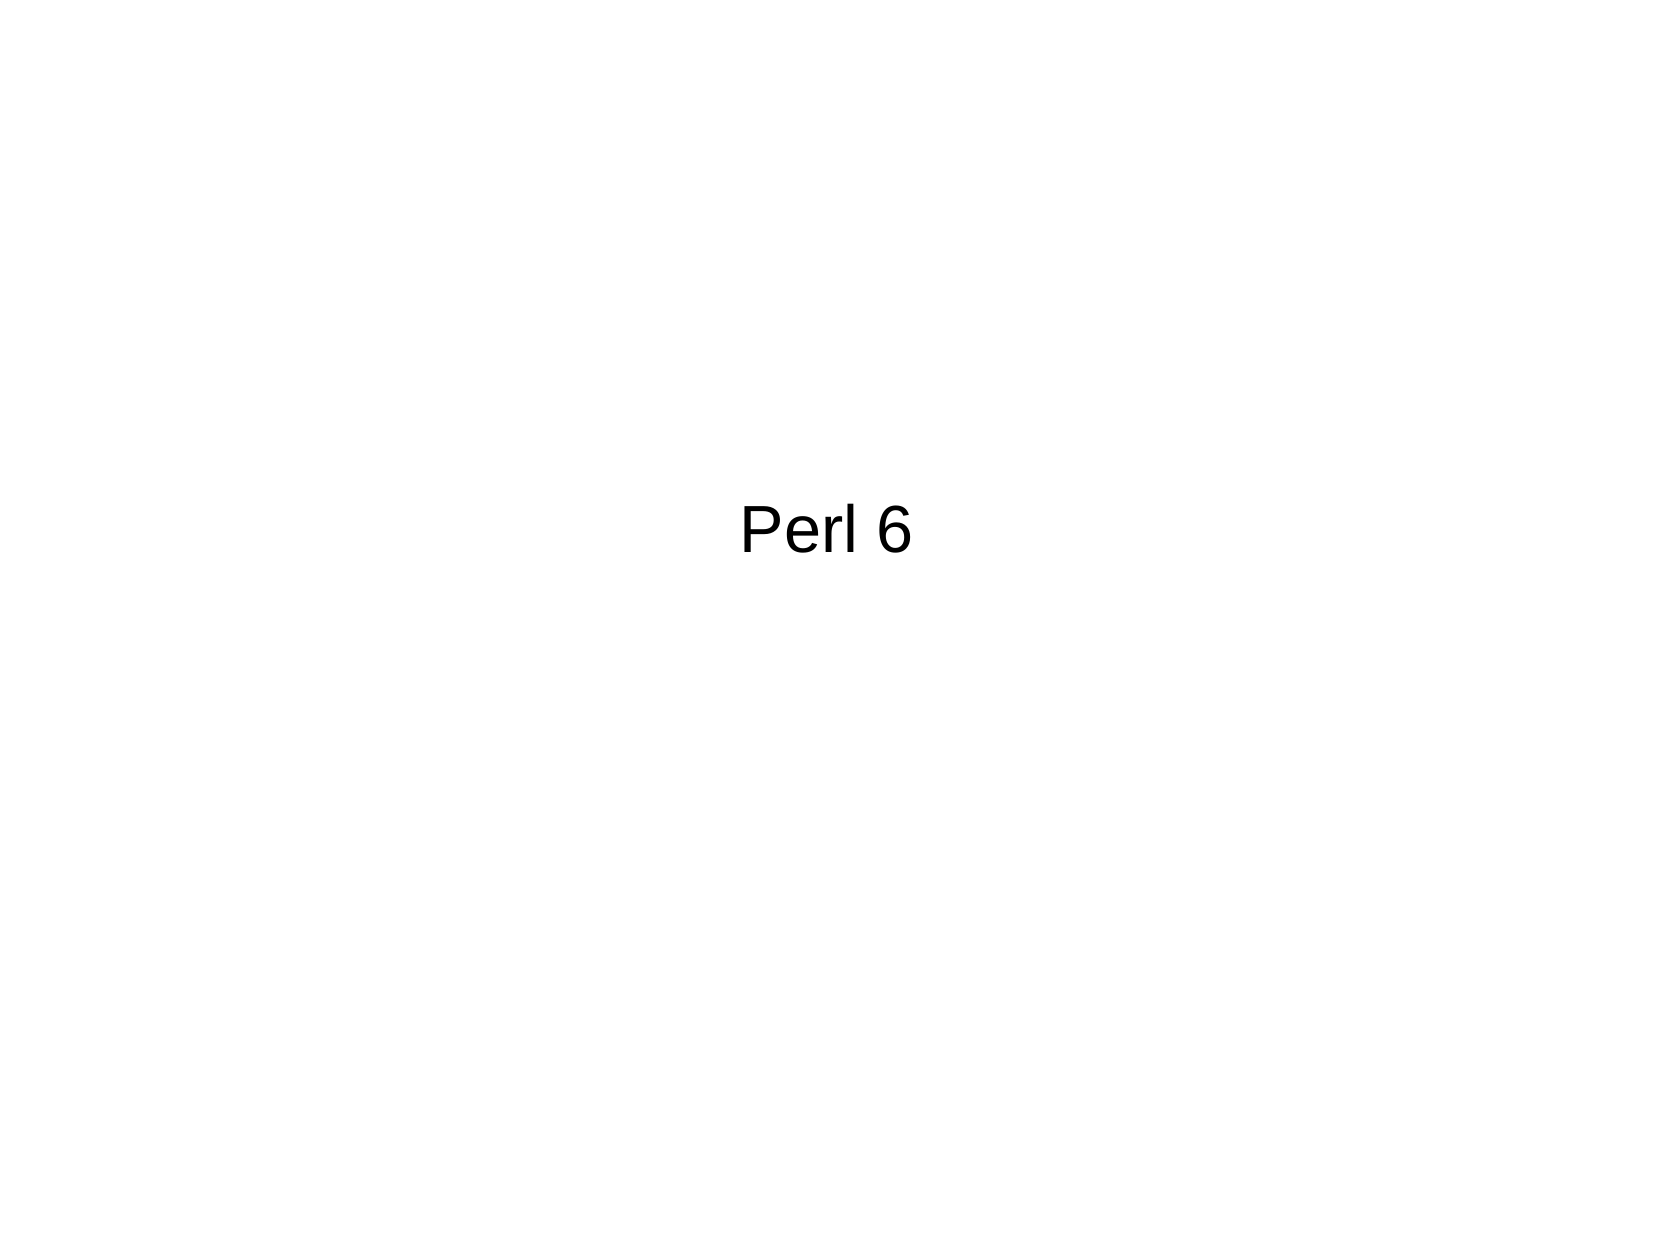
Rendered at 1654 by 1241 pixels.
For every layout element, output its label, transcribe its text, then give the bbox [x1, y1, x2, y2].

subtitle Perl 6 [82, 49, 1571, 1010]
